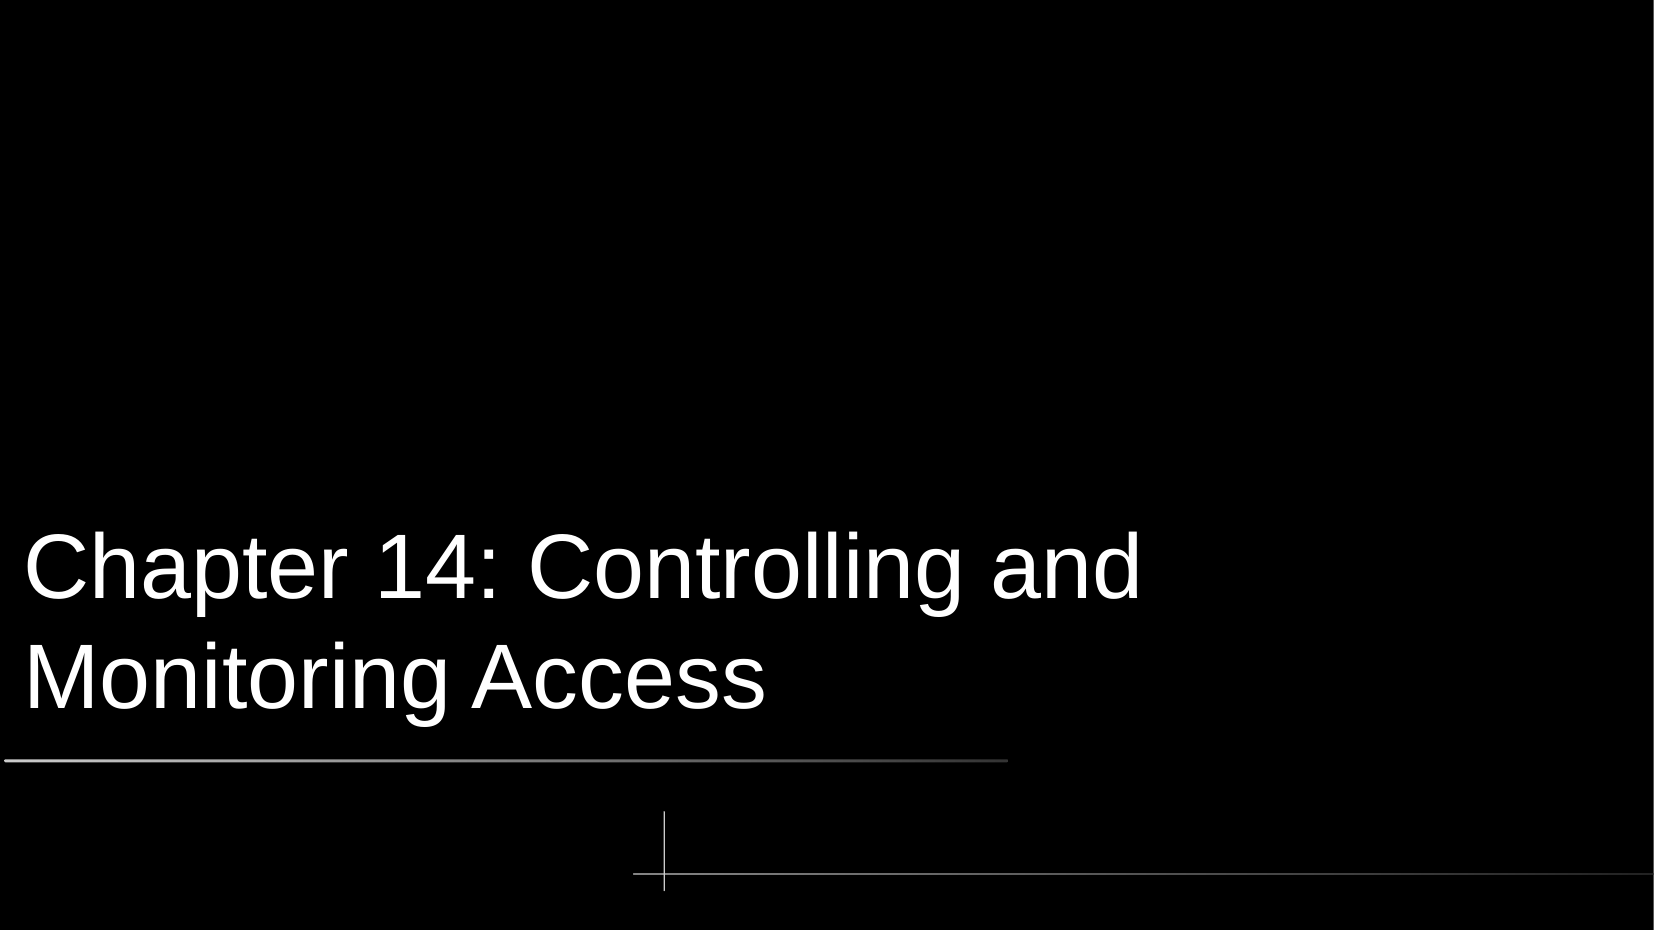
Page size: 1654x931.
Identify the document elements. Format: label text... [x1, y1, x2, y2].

title Chapter 14: Controlling and Monitoring Access [23, 505, 1501, 728]
